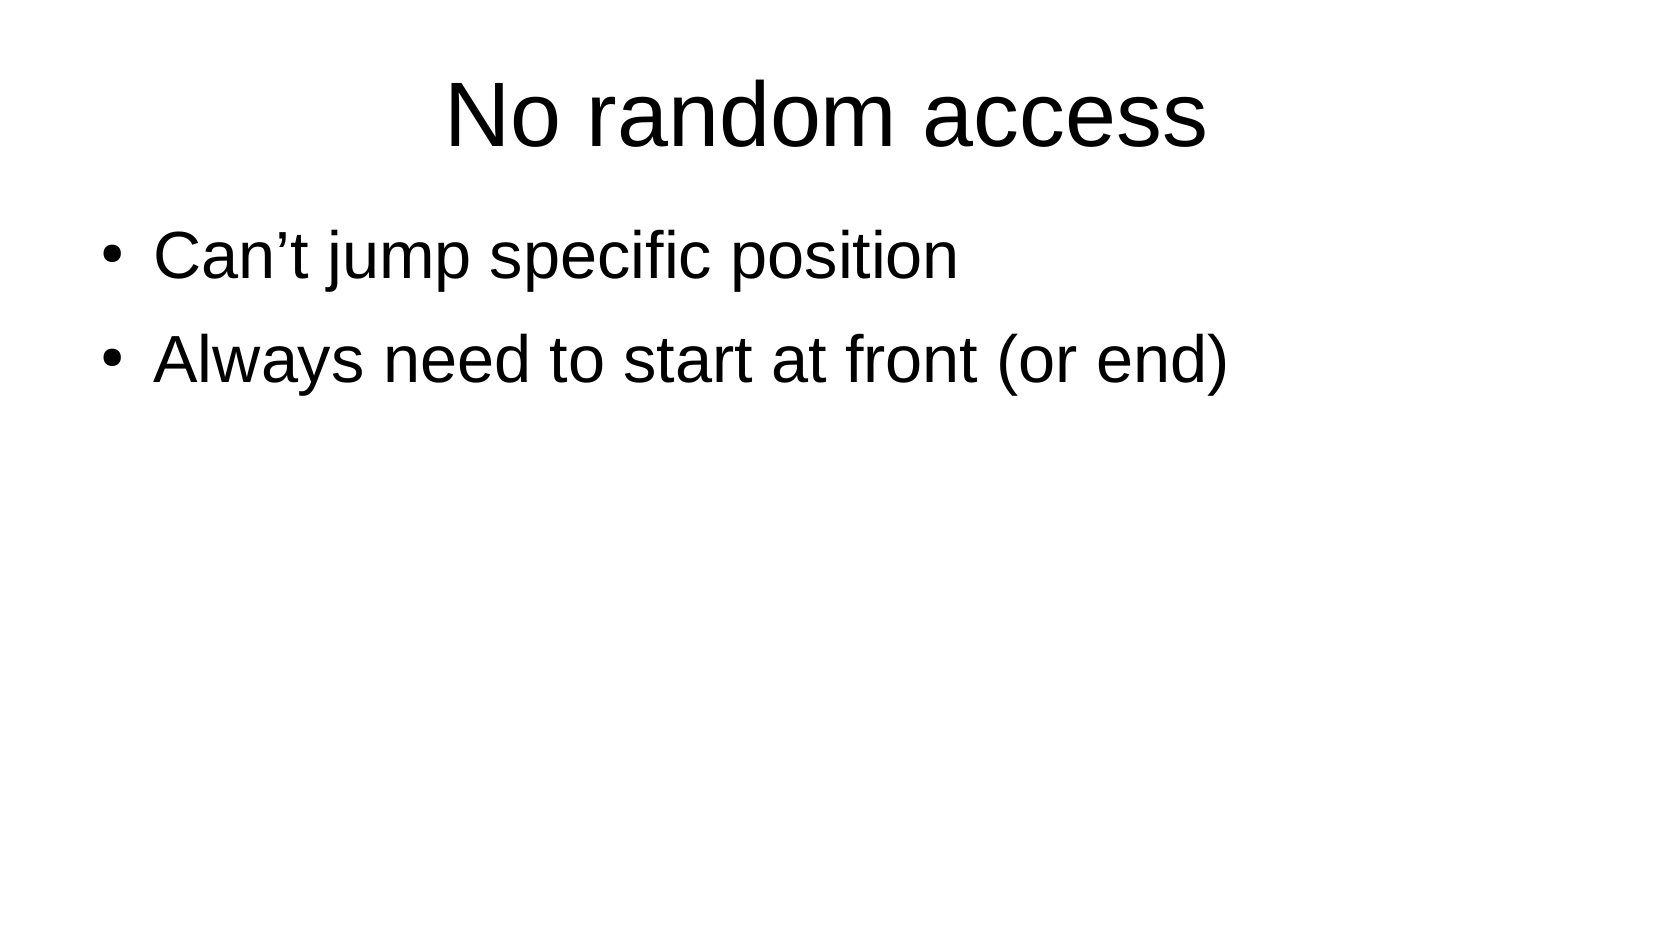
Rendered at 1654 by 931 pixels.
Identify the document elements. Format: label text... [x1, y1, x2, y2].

title No random access [82, 37, 1571, 193]
list Can’t jump specific position Always need to start at front (or end) [82, 217, 1571, 758]
